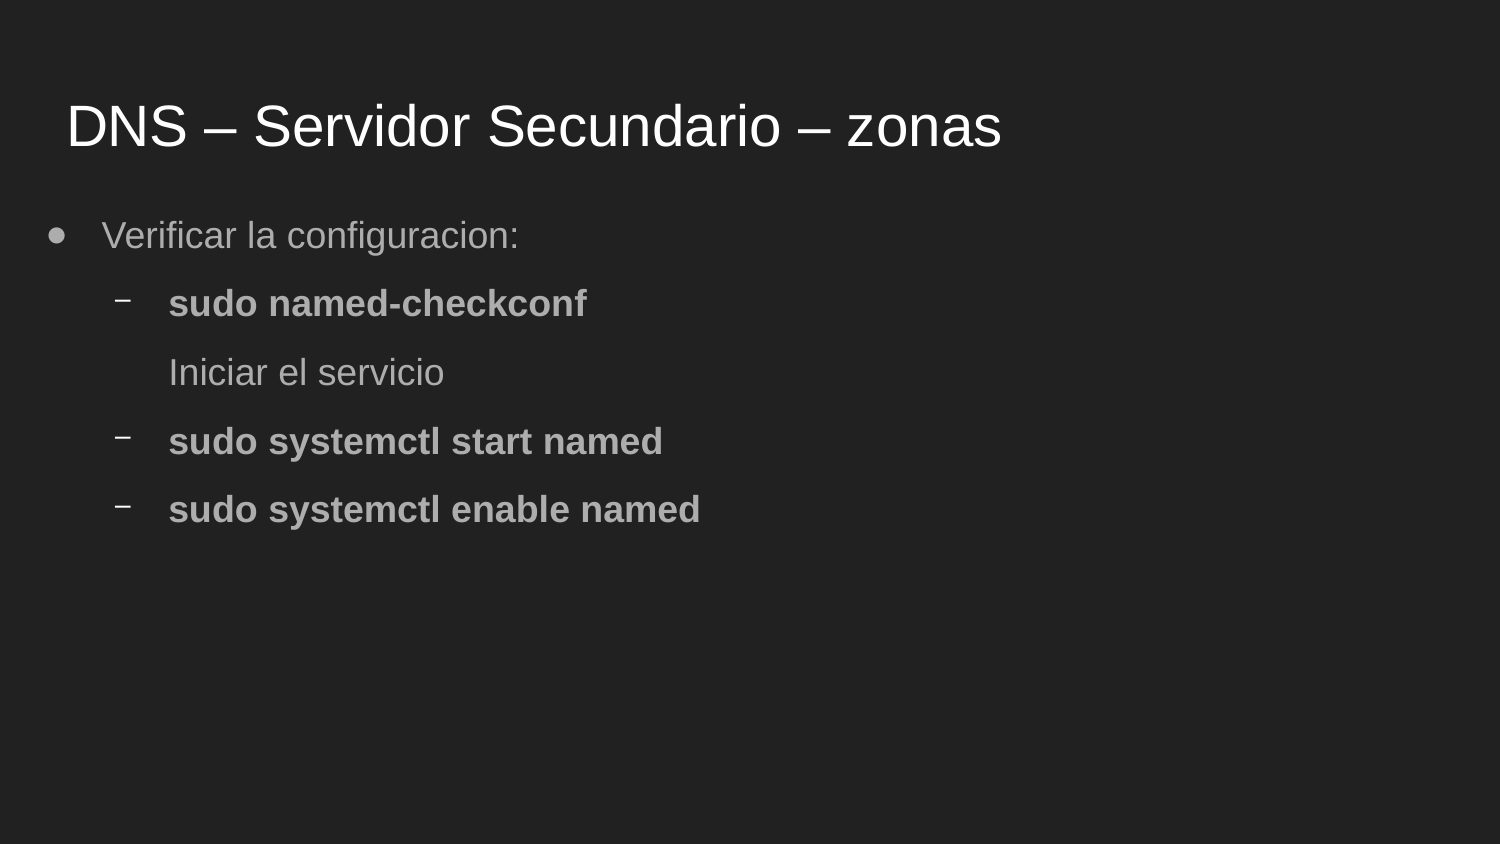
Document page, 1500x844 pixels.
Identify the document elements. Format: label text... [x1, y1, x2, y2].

title DNS – Servidor Secundario – zonas [51, 72, 1449, 167]
list Verificar la configuracion: sudo named-checkconf Iniciar el servicio sudo systemctl start named sudo systemctl enable named [11, 189, 1469, 750]
